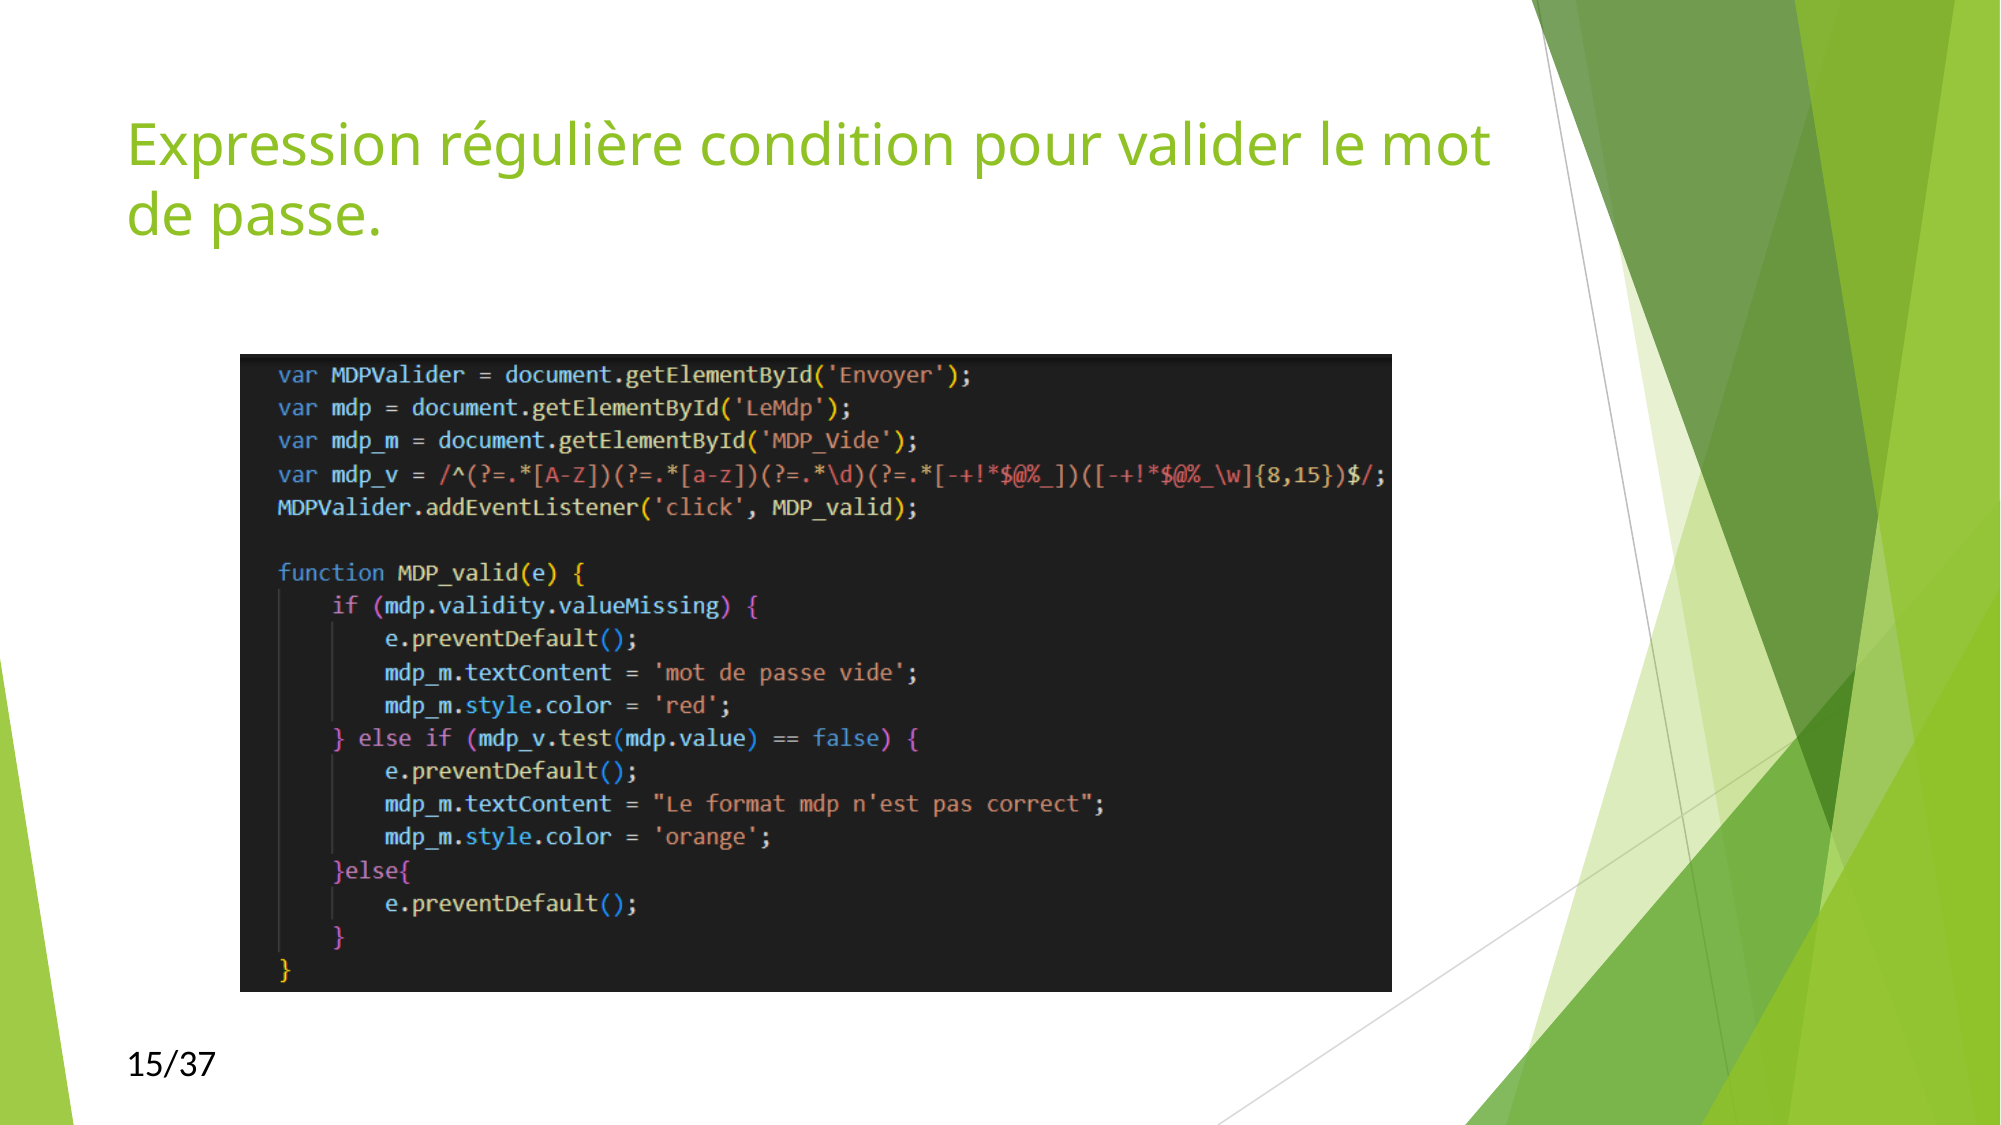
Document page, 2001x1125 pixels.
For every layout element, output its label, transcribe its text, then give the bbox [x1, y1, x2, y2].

text_box 15/37 [111, 1031, 269, 1092]
picture [240, 354, 1392, 992]
title Expression régulière condition pour valider le mot de passe. [111, 99, 1522, 260]
